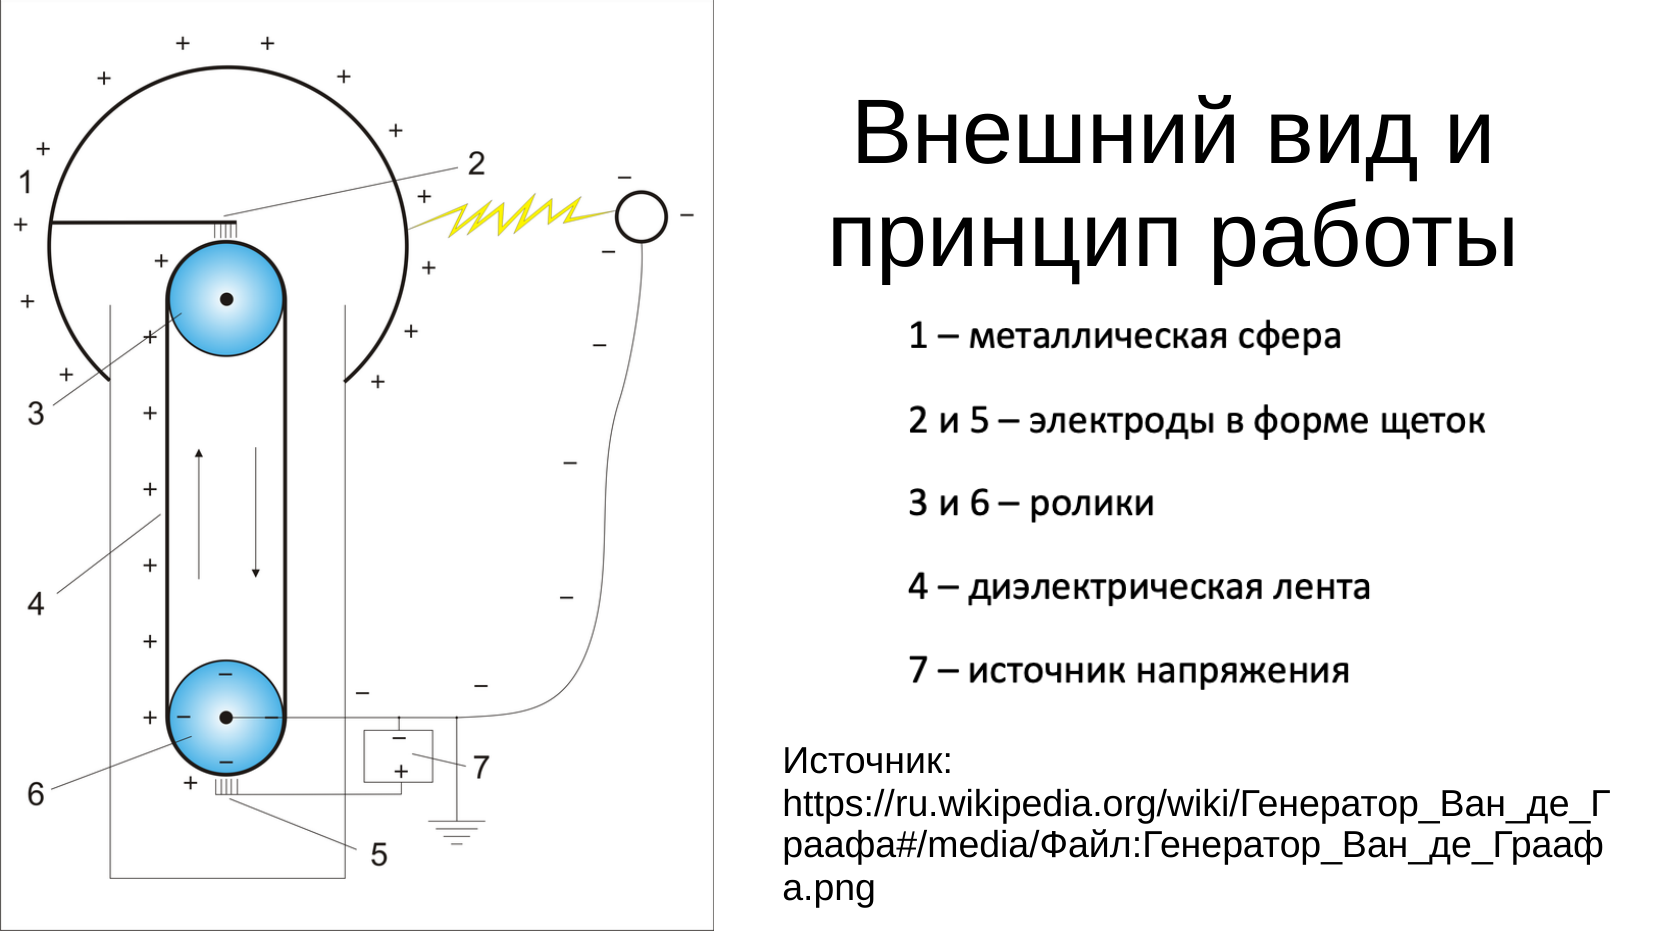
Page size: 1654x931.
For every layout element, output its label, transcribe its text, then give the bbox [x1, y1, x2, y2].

text_box Источник: https://ru.wikipedia.org/wiki/Генератор_Ван_де_Граафа#/media/Файл:Генератор_Ван_де_Граафа.png [767, 732, 1625, 916]
picture [0, 0, 714, 931]
title Внешний вид и принцип работы [714, 29, 1635, 338]
picture [885, 304, 1561, 732]
